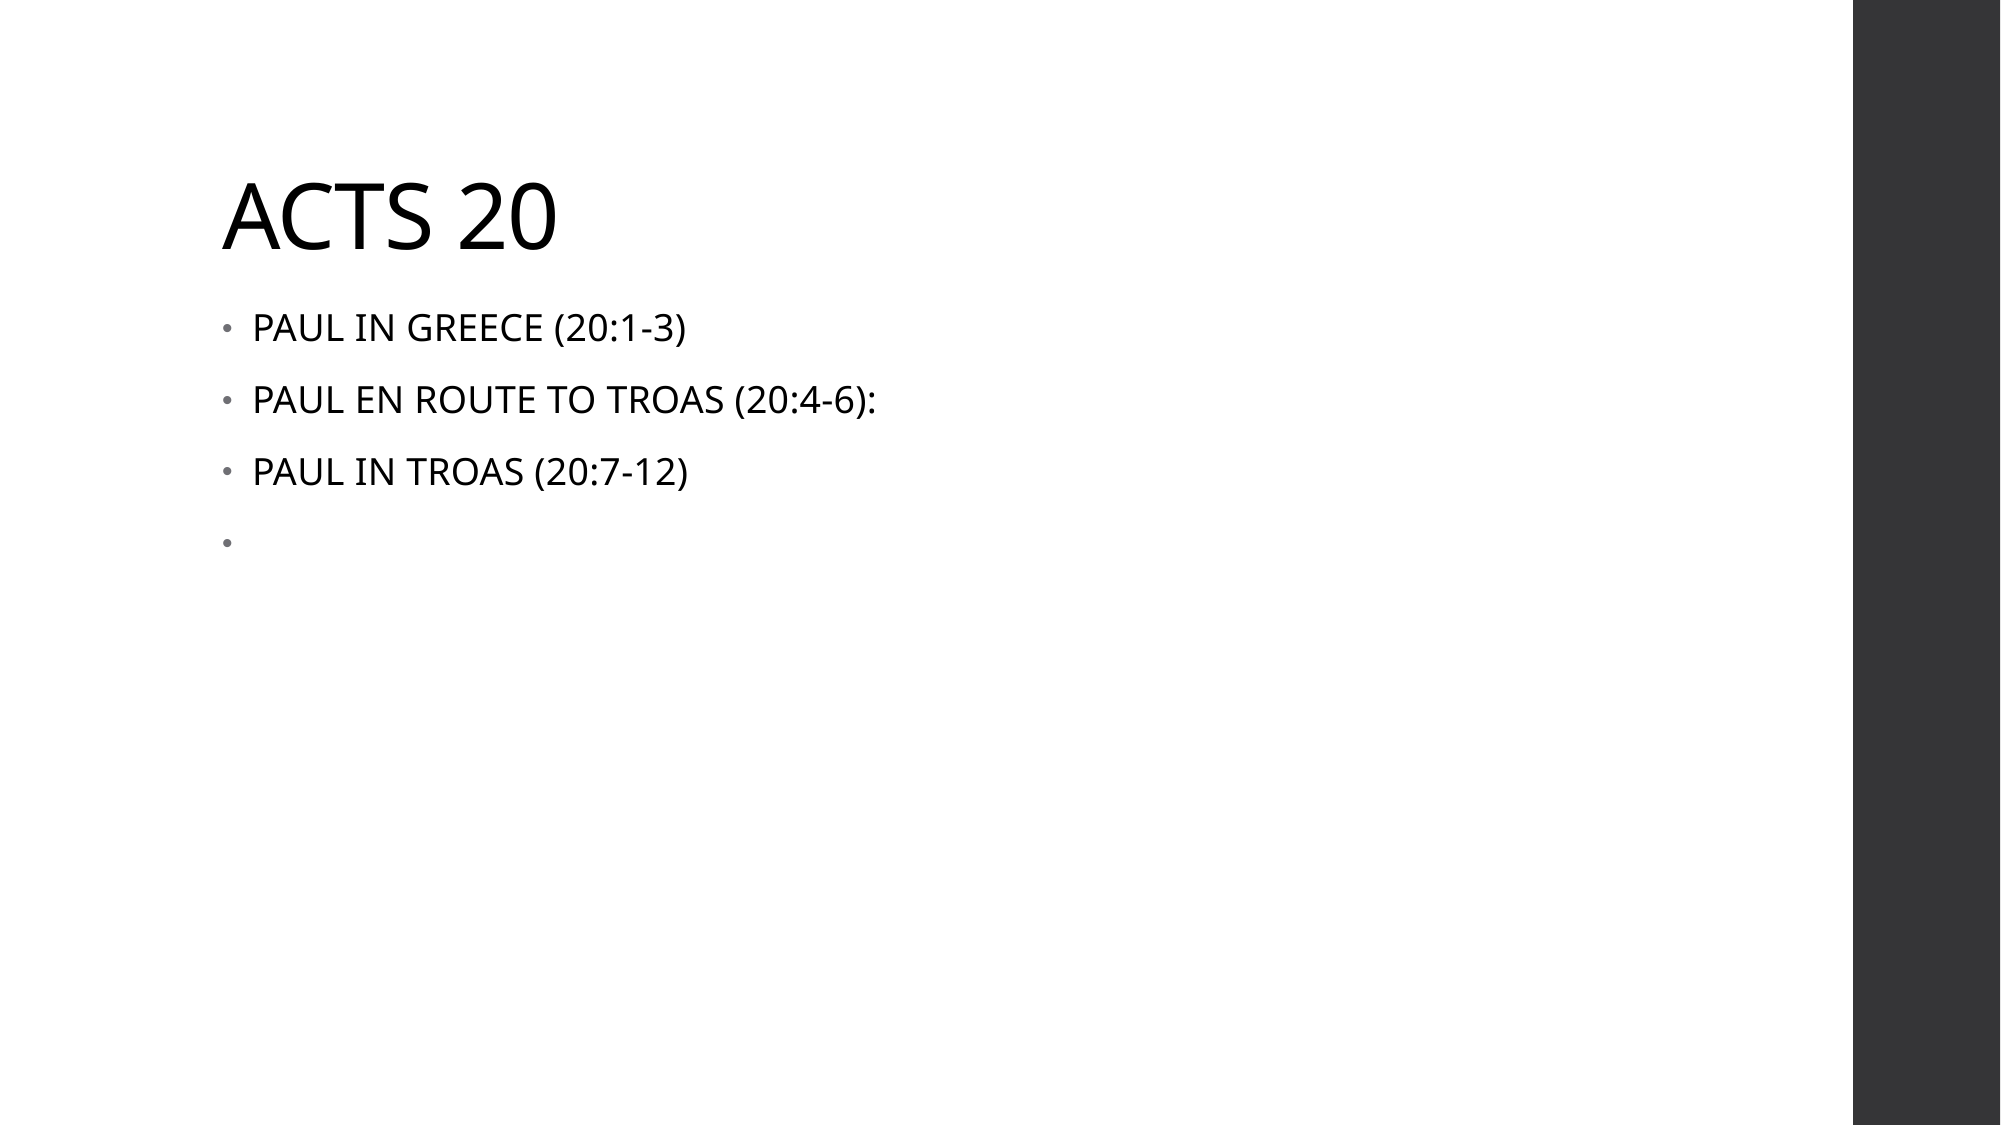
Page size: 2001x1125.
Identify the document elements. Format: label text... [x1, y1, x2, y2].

list PAUL IN GREECE (20:1-3) PAUL EN ROUTE TO TROAS (20:4-6): PAUL IN TROAS (20:7-12) [206, 299, 1617, 1014]
title ACTS 20 [206, 60, 1797, 278]
